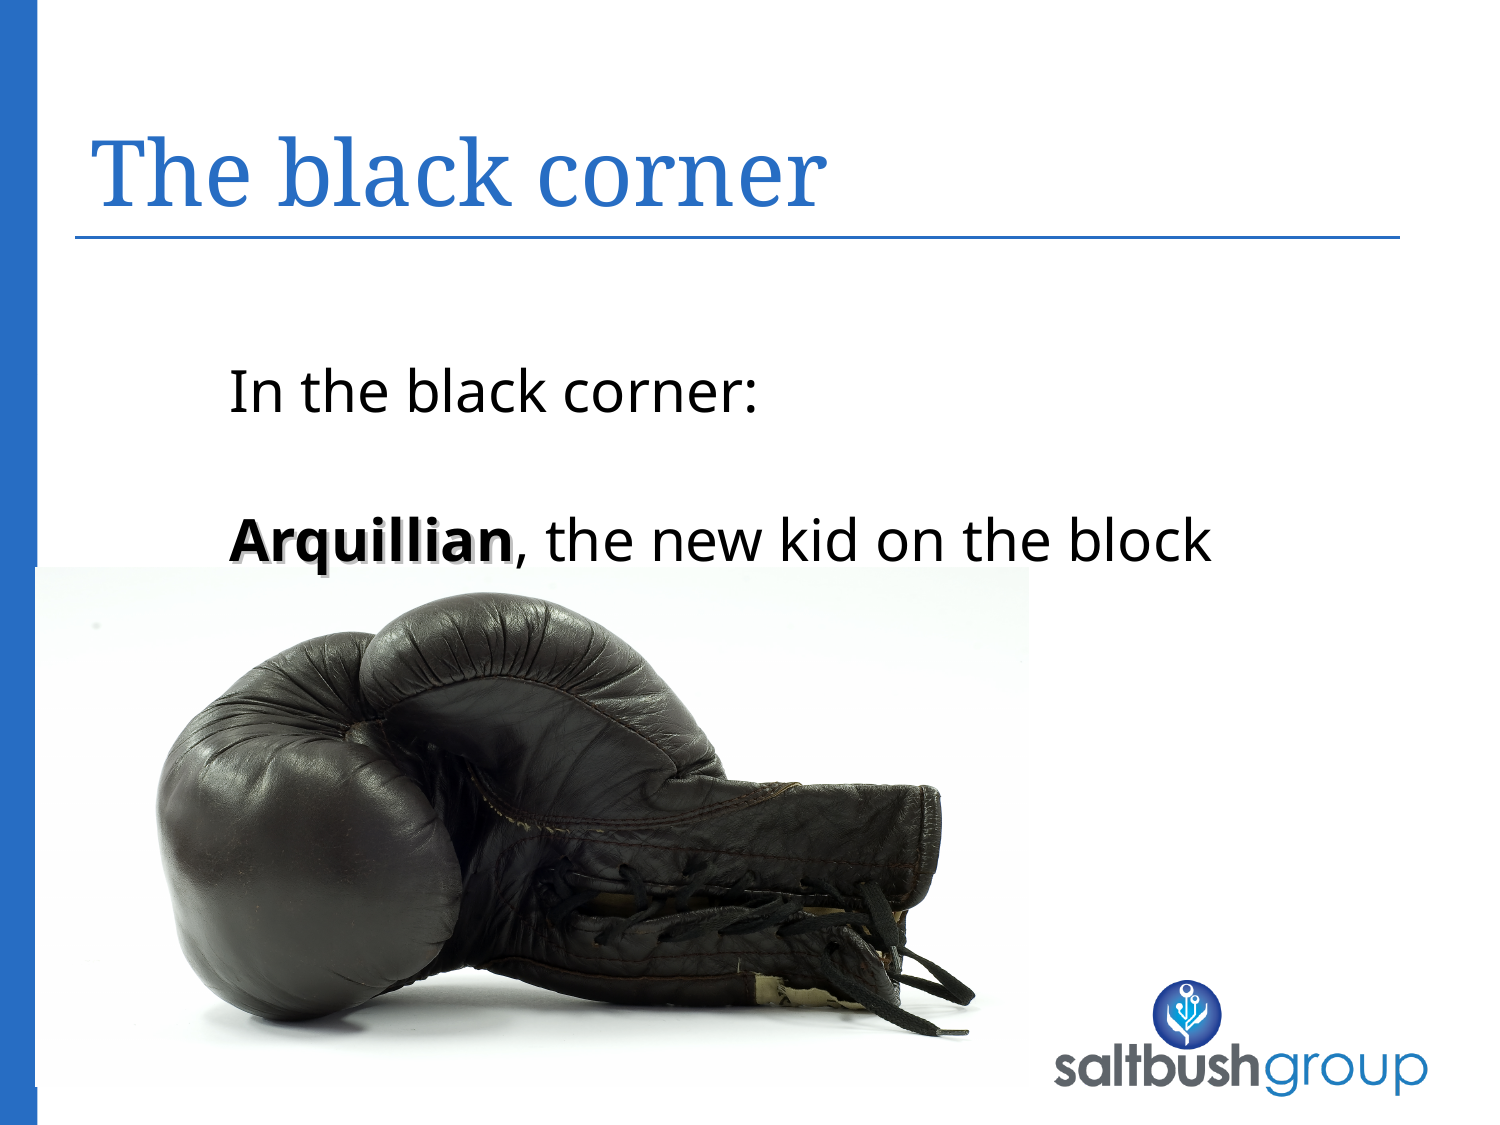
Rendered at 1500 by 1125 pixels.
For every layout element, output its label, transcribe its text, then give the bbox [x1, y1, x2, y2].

list In the black corner: Arquillian, the new kid on the block [129, 354, 1382, 981]
title The black corner [75, 45, 1500, 233]
picture [1054, 980, 1430, 1102]
picture [35, 567, 1029, 1087]
